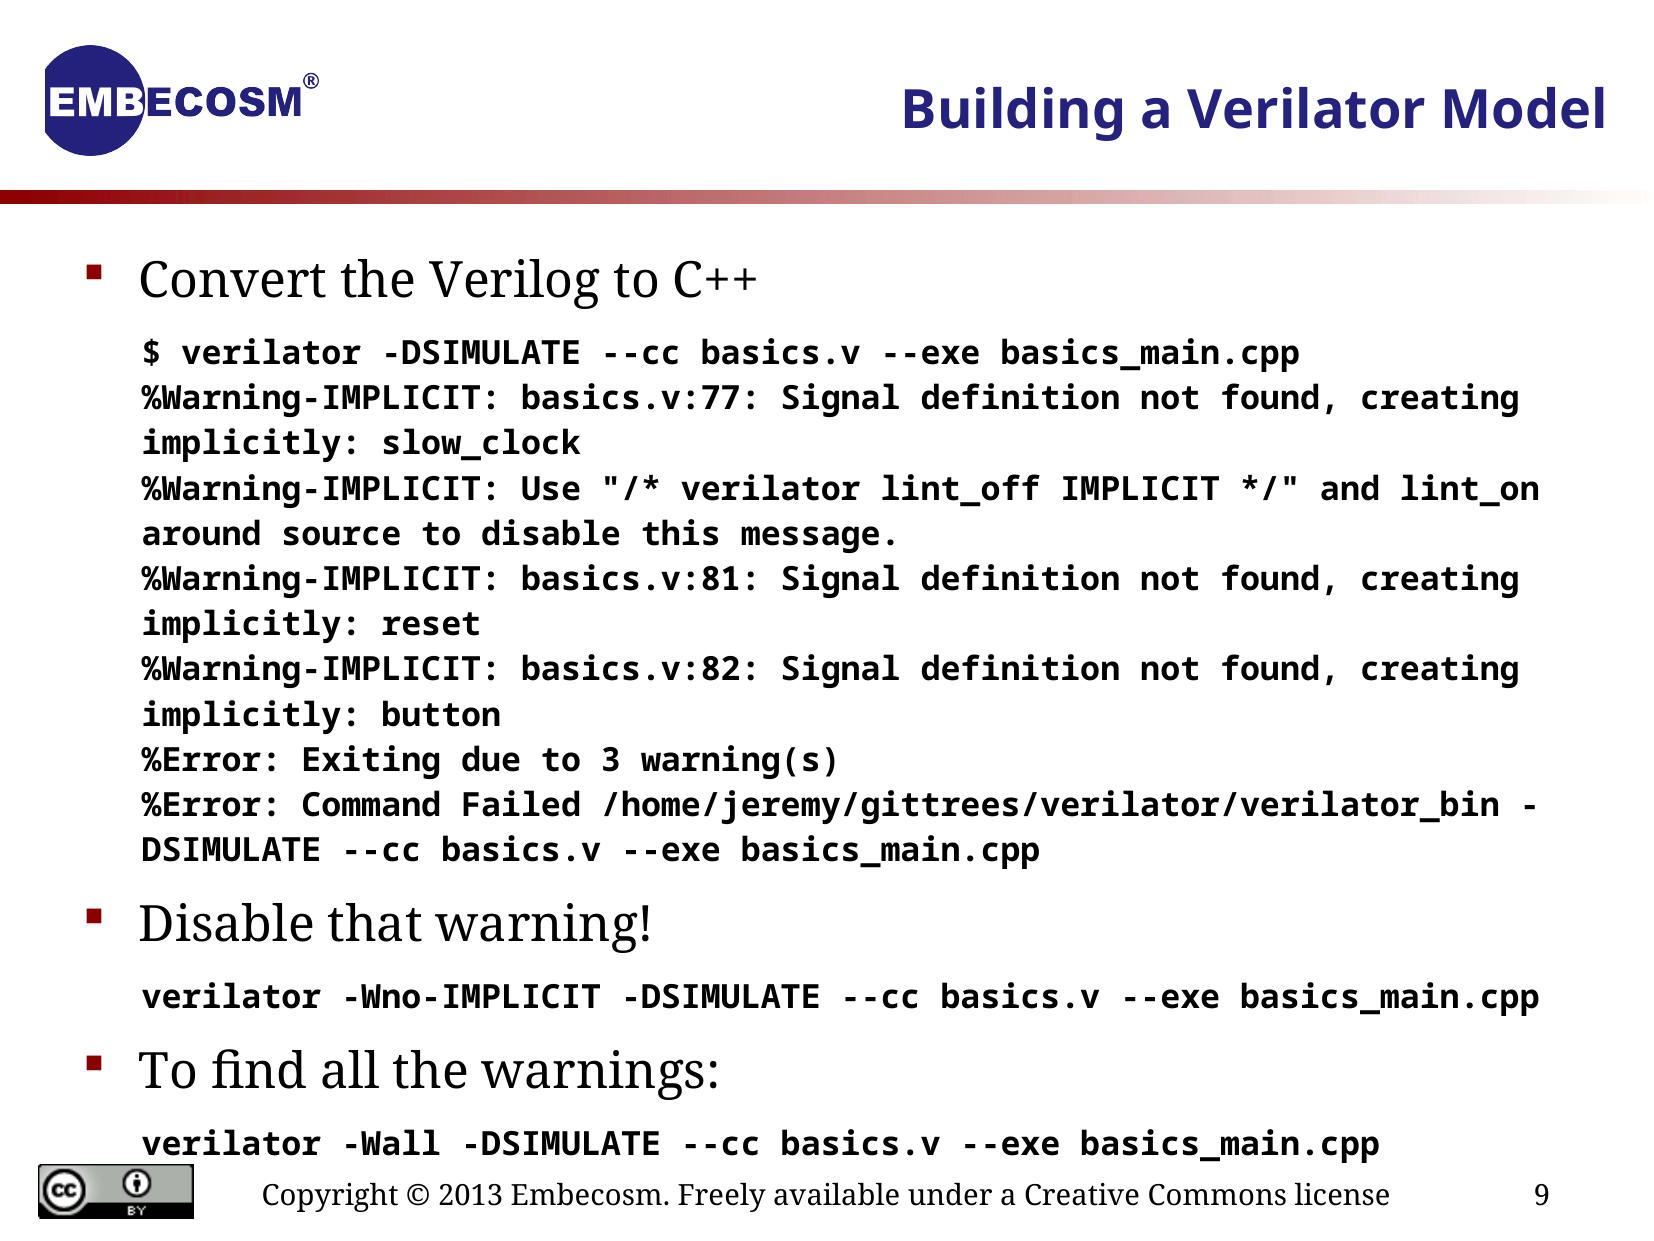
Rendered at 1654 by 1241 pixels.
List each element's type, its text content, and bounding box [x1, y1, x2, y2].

picture [38, 1164, 194, 1219]
title Building a Verilator Model [475, 25, 1609, 189]
picture [0, 190, 1654, 204]
picture [45, 45, 319, 156]
list Convert the Verilog to C++ $ verilator -DSIMULATE --cc basics.v --exe basics_main.cpp %Warning-IMPLICIT: basics.v:77: Signal definition not found, creating implicitly: slow_clock %Warning-IMPLICIT: Use "/* verilator lint_off IMPLICIT */" and lint_on around source to disable this message. %Warning-IMPLICIT: basics.v:81: Signal definition not found, creating implicitly: reset %Warning-IMPLICIT: basics.v:82: Signal definition not found, creating implicitly: button %Error: Exiting due to 3 warning(s) %Error: Command Failed /home/jeremy/gittrees/verilator/verilator_bin -DSIMULATE --cc basics.v --exe basics_main.cpp Disable that warning! verilator -Wno-IMPLICIT -DSIMULATE --cc basics.v --exe basics_main.cpp To find all the warnings: verilator -Wall -DSIMULATE --cc basics.v --exe basics_main.cpp [82, 243, 1572, 1108]
